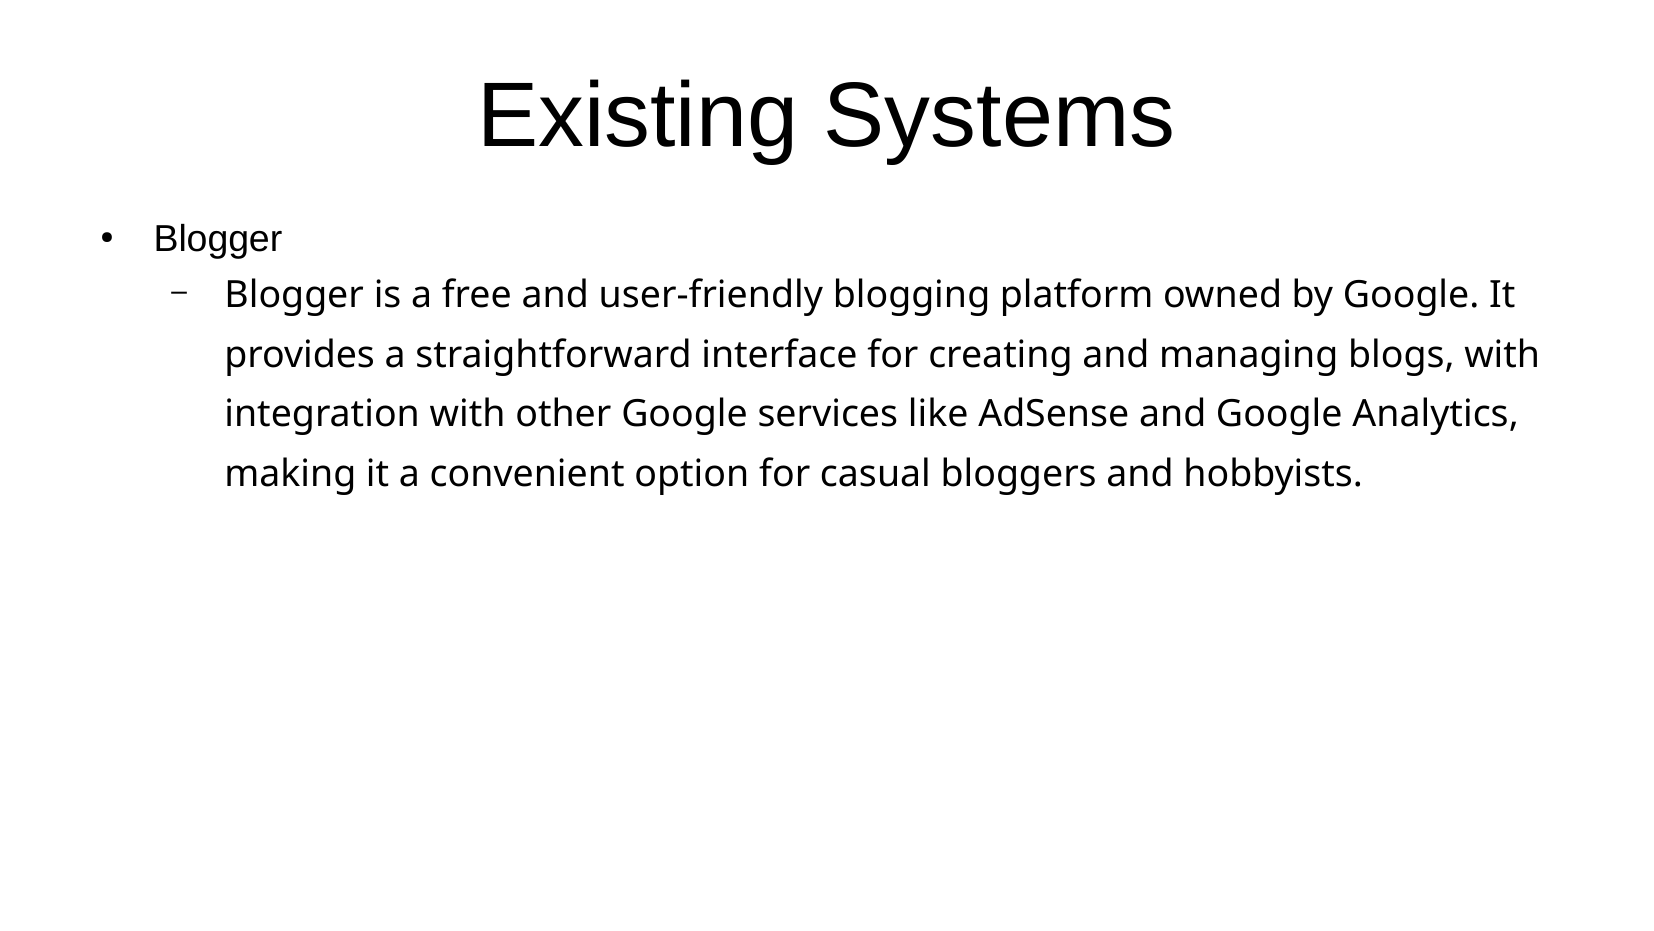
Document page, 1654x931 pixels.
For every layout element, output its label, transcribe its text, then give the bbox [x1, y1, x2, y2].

title Existing Systems [82, 37, 1571, 193]
list Blogger Blogger is a free and user-friendly blogging platform owned by Google. It provides a straightforward interface for creating and managing blogs, with integration with other Google services like AdSense and Google Analytics, making it a convenient option for casual bloggers and hobbyists. [82, 217, 1571, 758]
